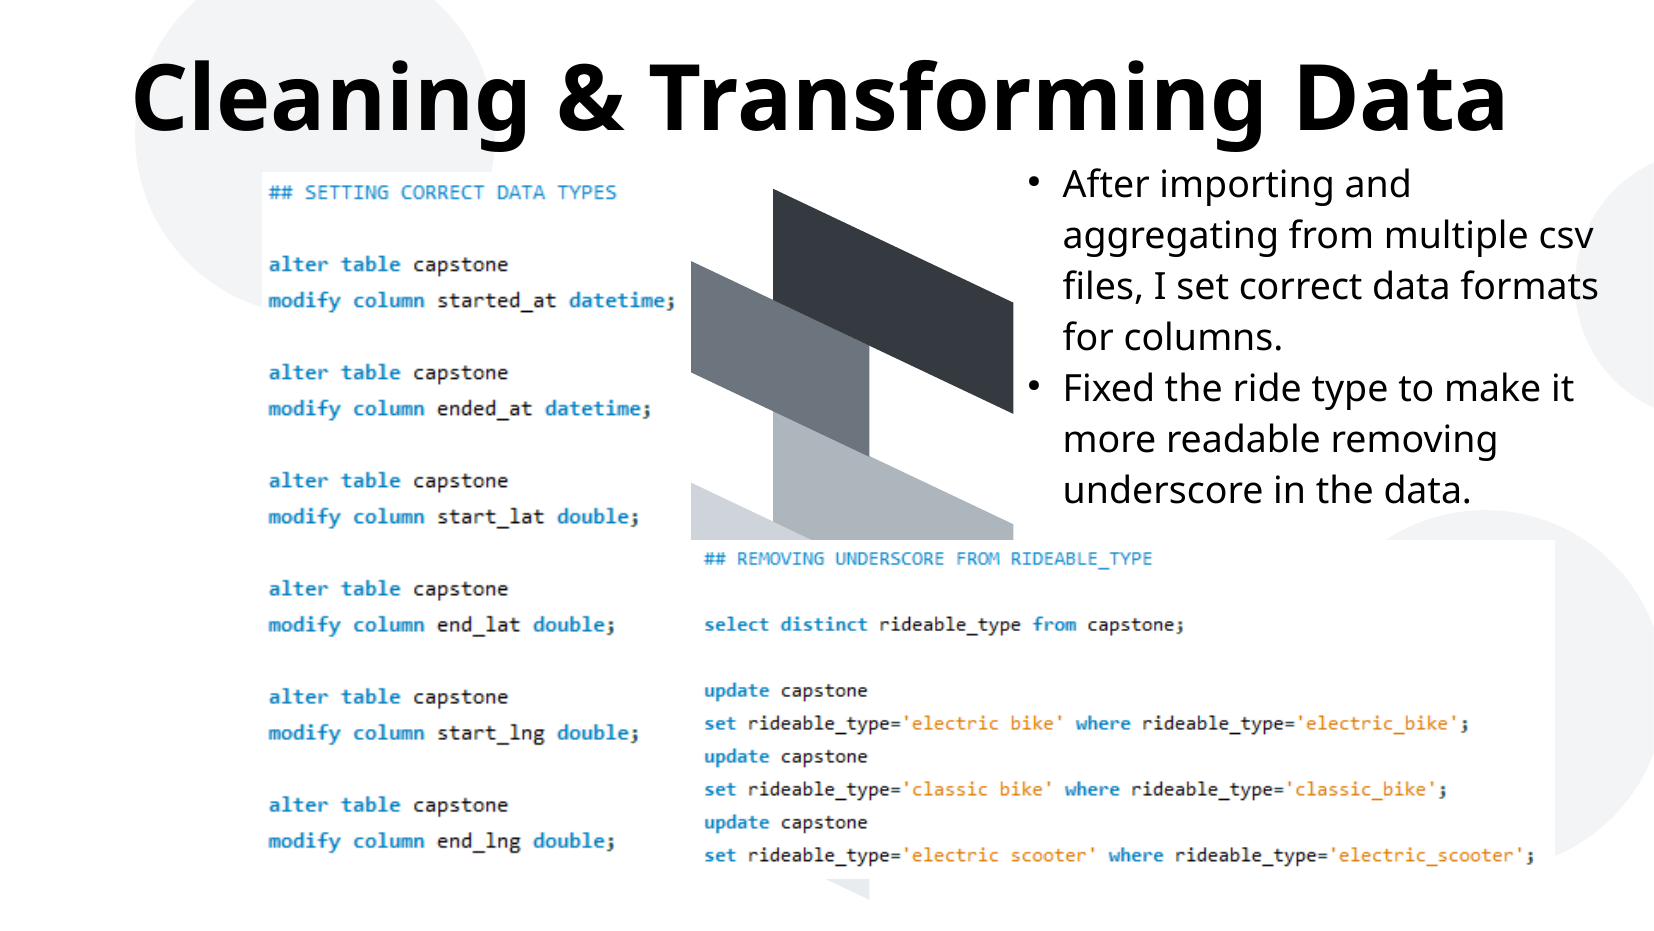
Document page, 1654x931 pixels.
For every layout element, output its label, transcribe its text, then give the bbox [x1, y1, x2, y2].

picture [262, 172, 1555, 879]
title Cleaning & Transforming Data [76, 17, 1565, 173]
text_box After importing and aggregating from multiple csv files, I set correct data formats for columns. Fixed the ride type to make it more readable removing underscore in the data. [1012, 150, 1651, 526]
